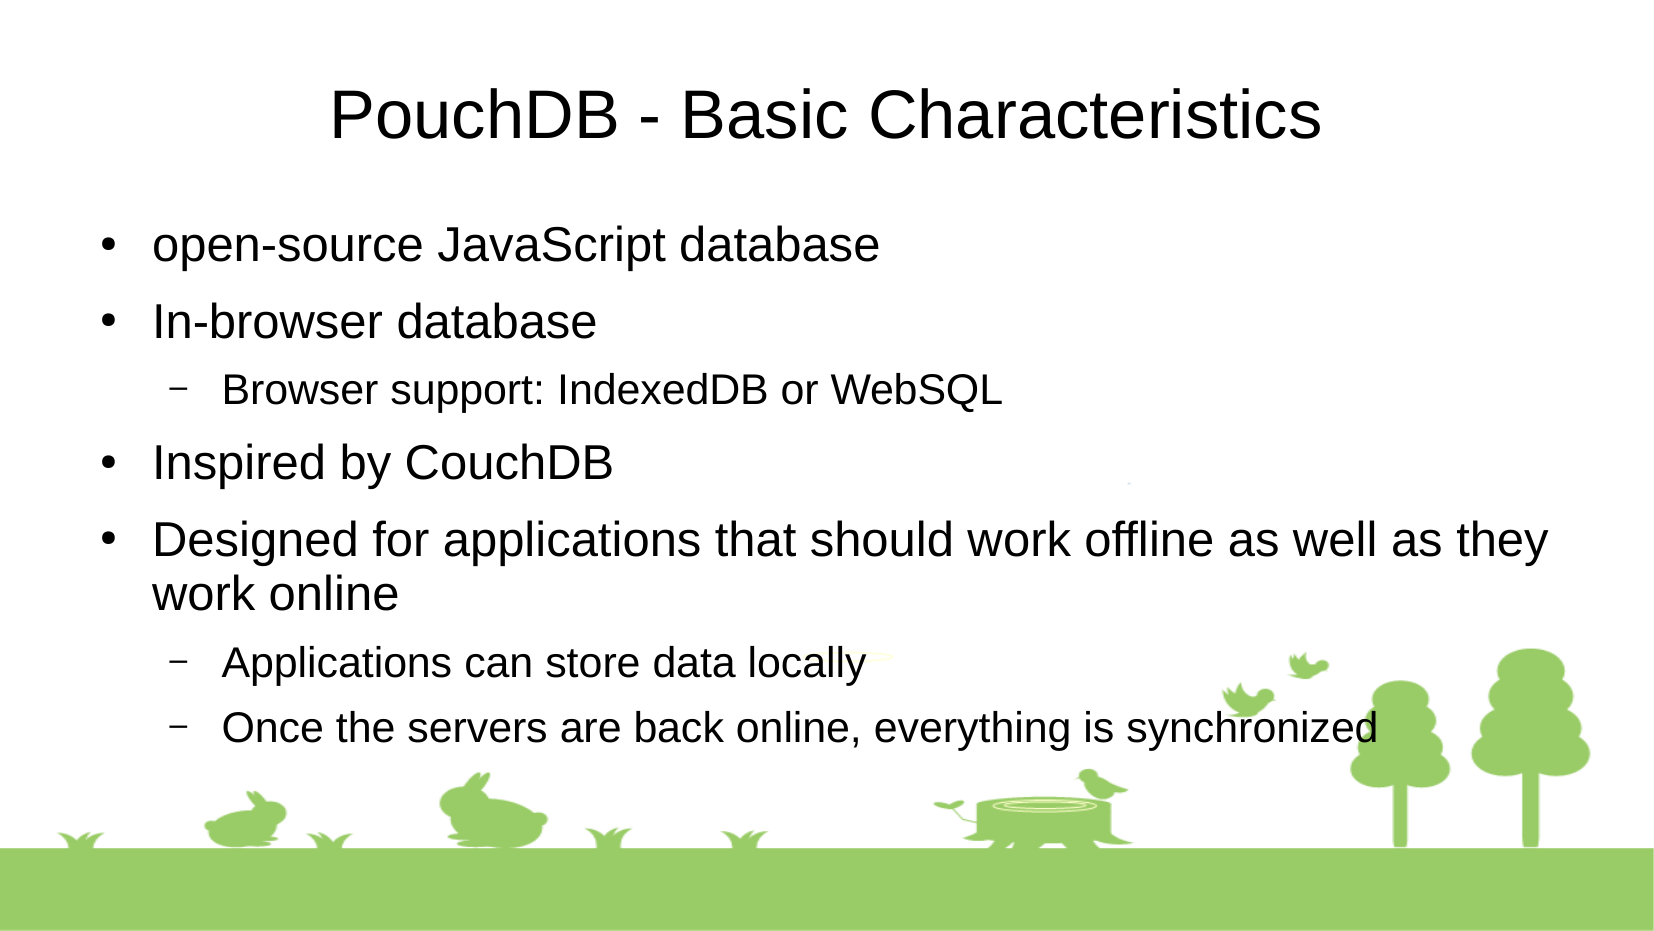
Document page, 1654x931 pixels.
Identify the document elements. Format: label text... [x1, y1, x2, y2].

list open-source JavaScript database In-browser database Browser support: IndexedDB or WebSQL Inspired by CouchDB Designed for applications that should work offline as well as they work online Applications can store data locally Once the servers are back online, everything is synchronized [82, 217, 1571, 758]
picture [0, 0, 1654, 931]
title PouchDB - Basic Characteristics [82, 37, 1571, 193]
